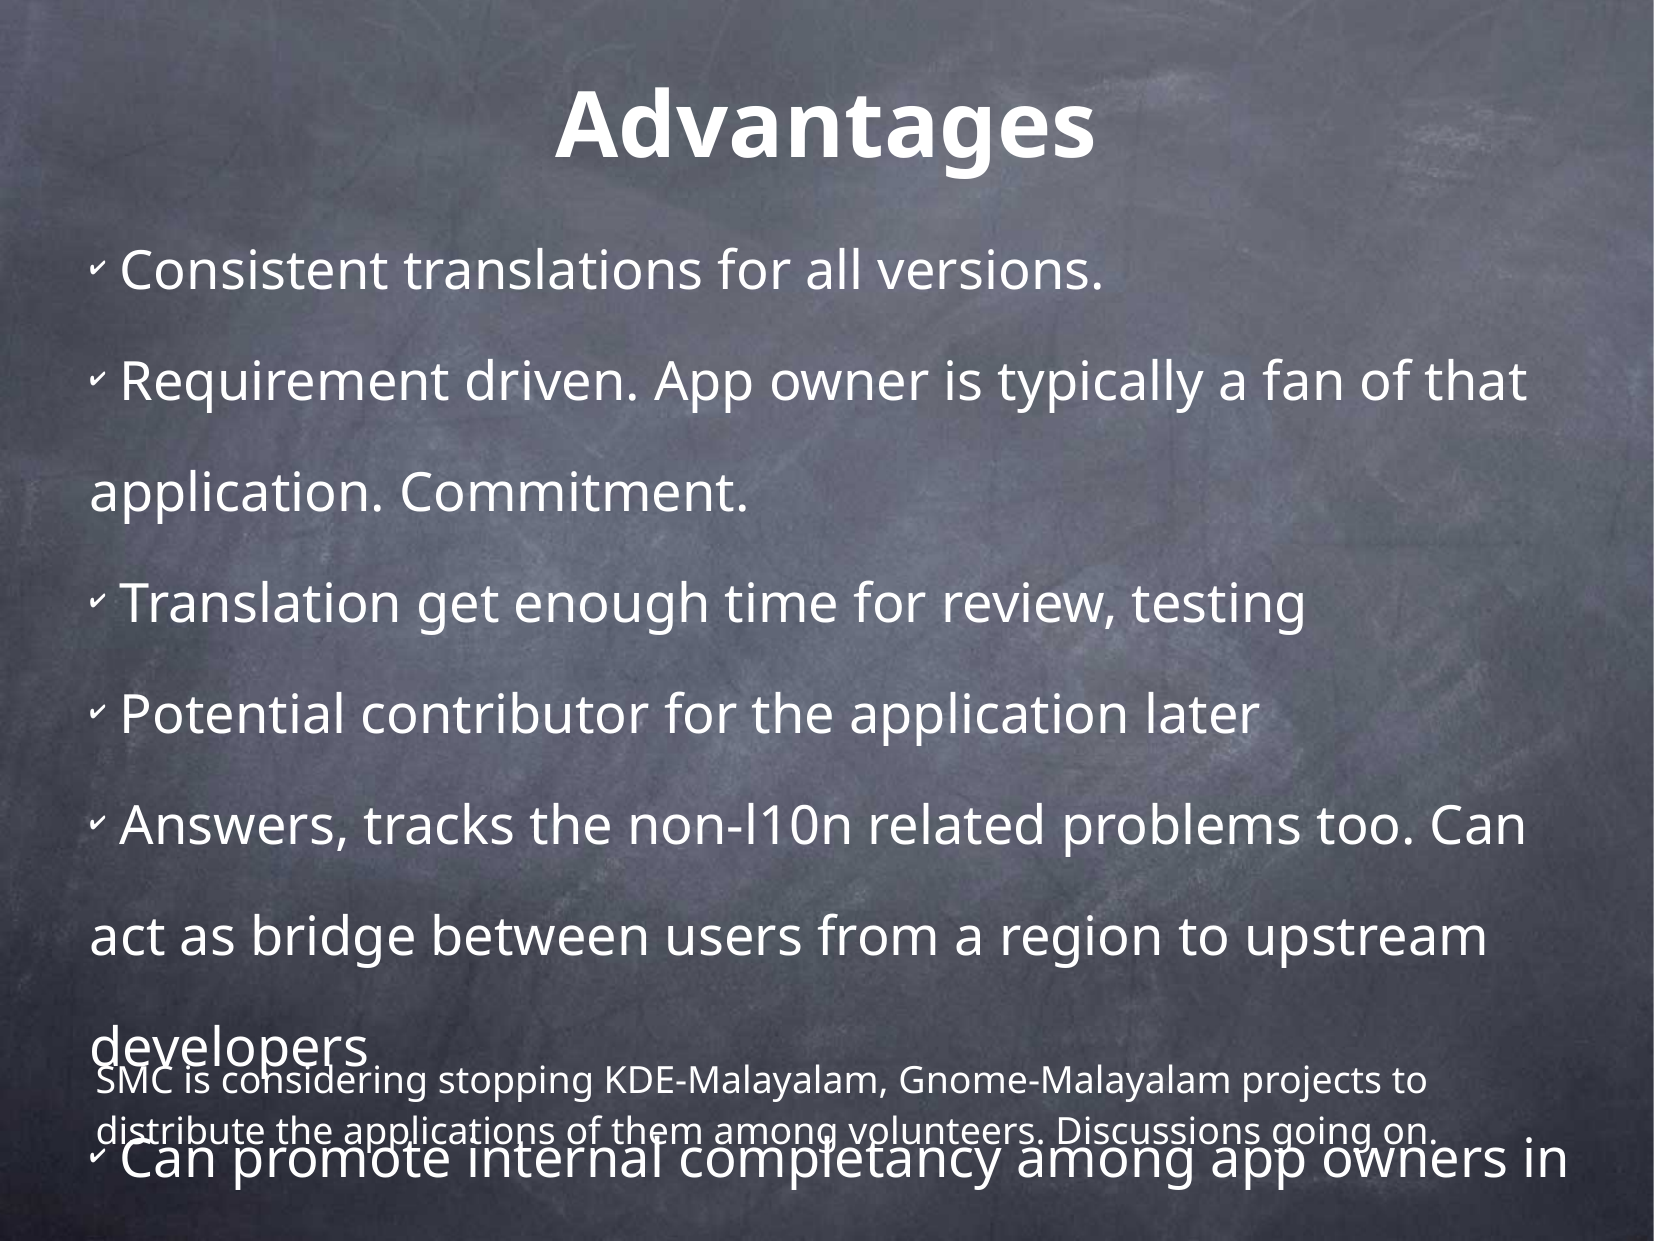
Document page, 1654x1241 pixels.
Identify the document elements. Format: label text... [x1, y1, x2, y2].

text_box SMC is considering stopping KDE-Malayalam, Gnome-Malayalam projects to distribute the applications of them among volunteers. Discussions going on. [75, 1039, 1576, 1189]
text_box Consistent translations for all versions. Requirement driven. App owner is typically a fan of that application. Commitment. Translation get enough time for review, testing Potential contributor for the application later Answers, tracks the non-l10n related problems too. Can act as bridge between users from a region to upstream developers Can promote internal completancy among app owners in team [75, 187, 1613, 1022]
title Advantages [82, 56, 1571, 187]
picture [0, 0, 1654, 1241]
